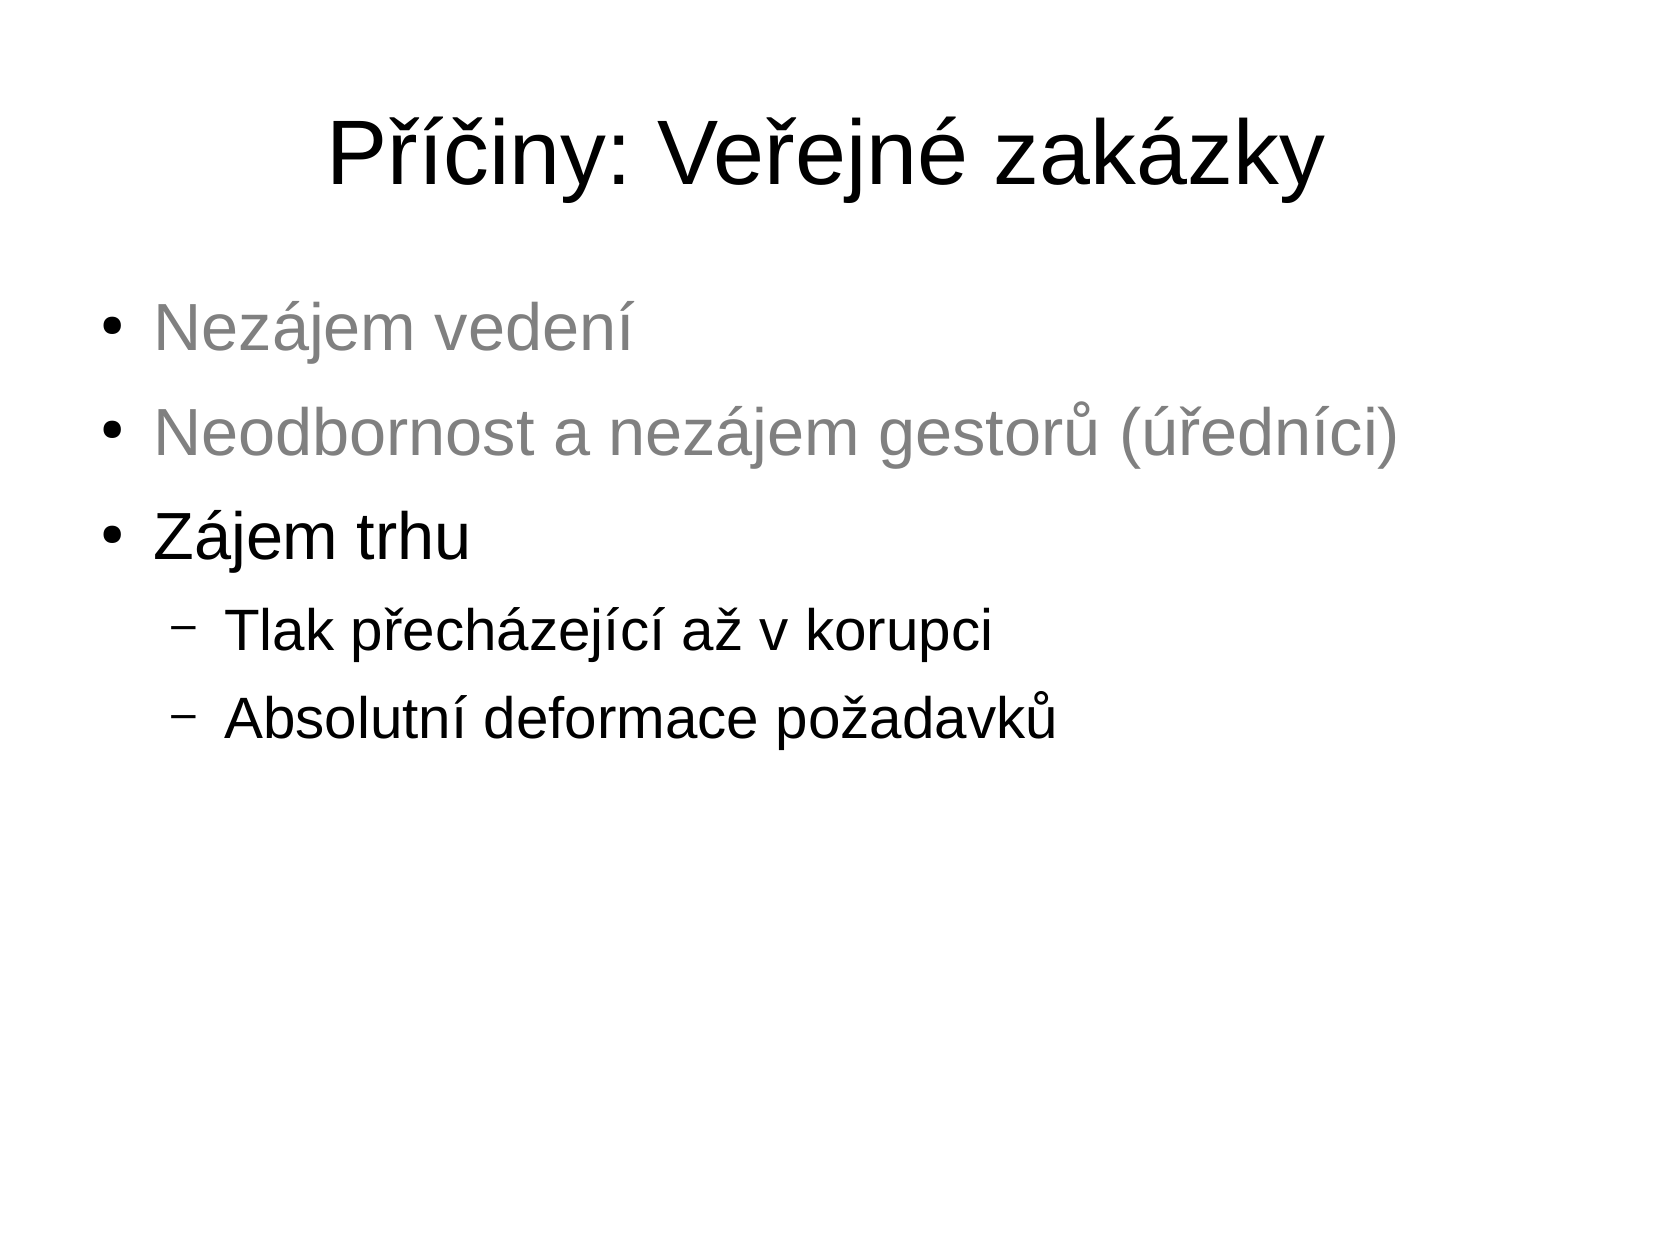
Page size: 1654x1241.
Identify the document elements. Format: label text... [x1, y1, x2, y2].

list Nezájem vedení Neodbornost a nezájem gestorů (úředníci) Zájem trhu Tlak přecházející až v korupci Absolutní deformace požadavků [82, 290, 1571, 1010]
title Příčiny: Veřejné zakázky [82, 49, 1571, 257]
